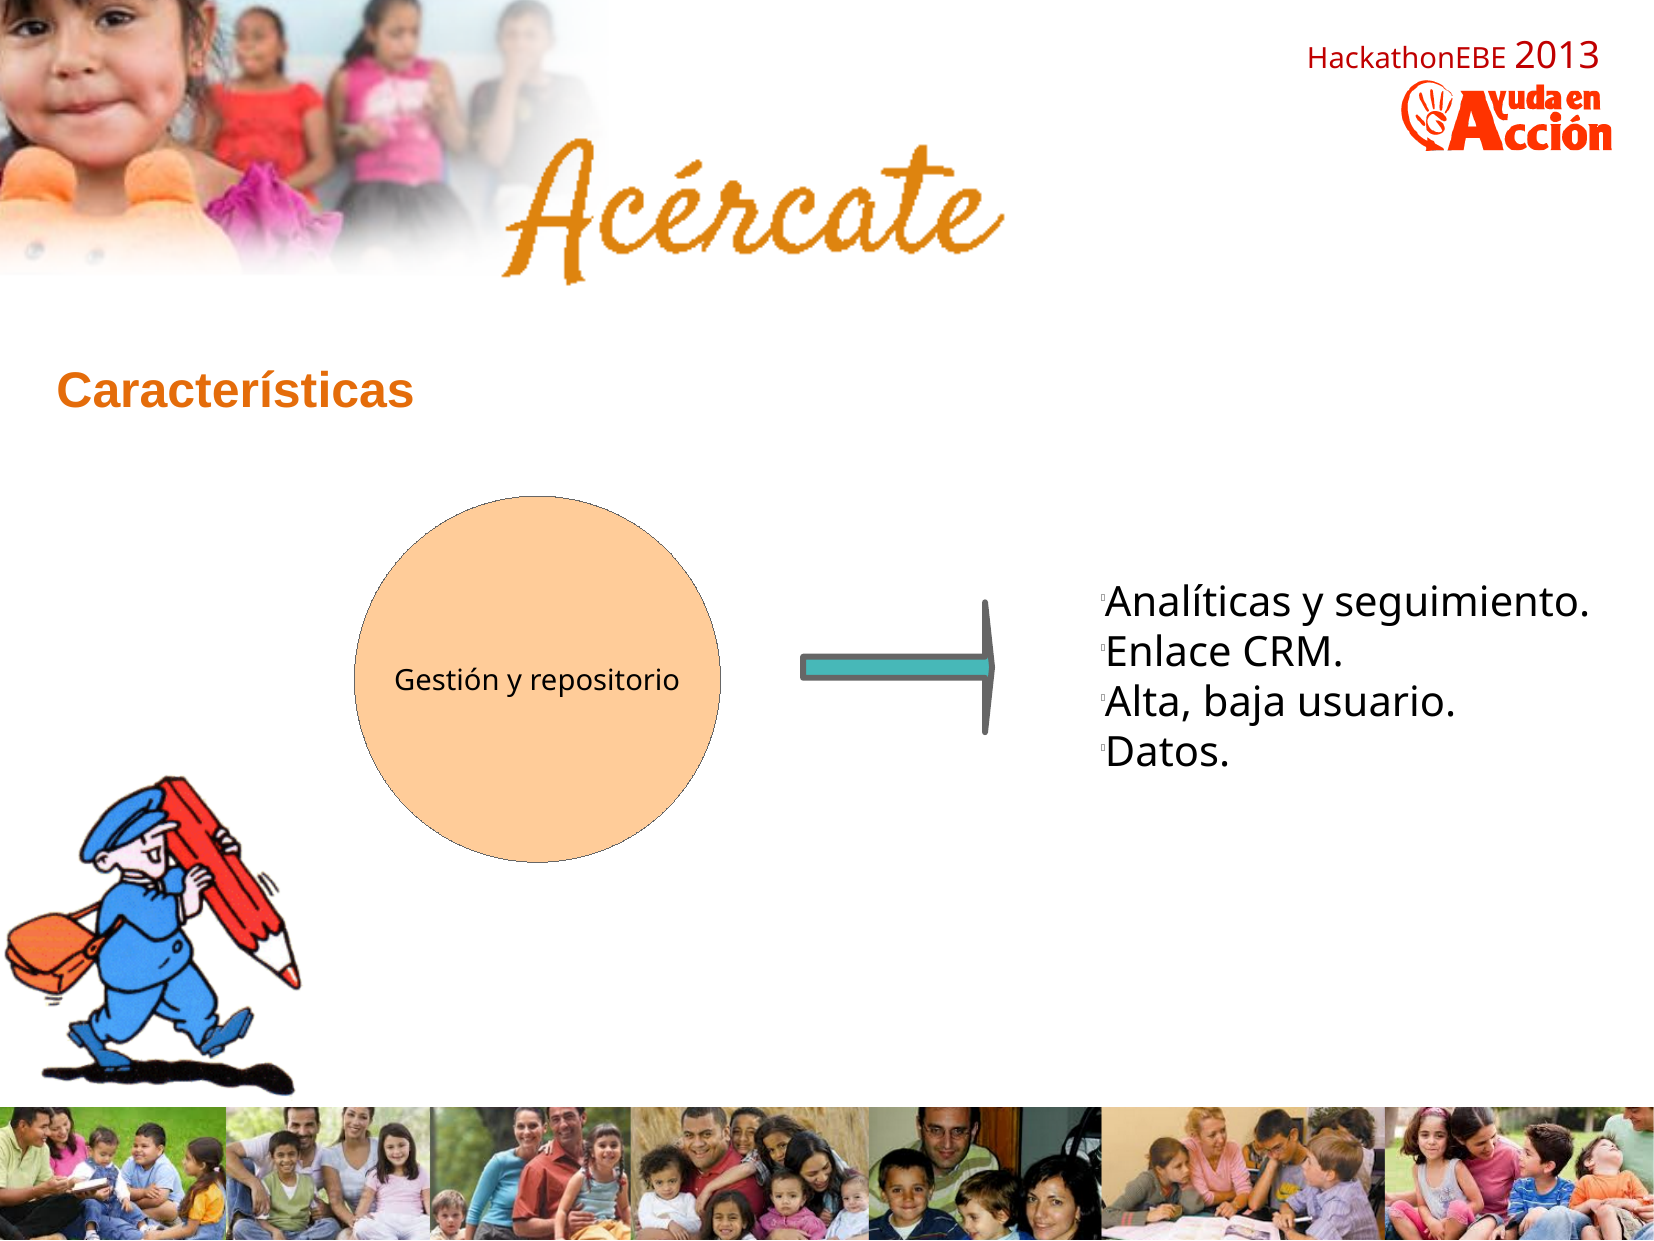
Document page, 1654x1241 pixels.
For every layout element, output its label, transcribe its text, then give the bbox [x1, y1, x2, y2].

text_box [803, 602, 993, 733]
picture [0, 1107, 1654, 1241]
text_box Analíticas y seguimiento. Enlace CRM. Alta, baja usuario. Datos. [1086, 566, 1654, 860]
text_box Características [41, 350, 569, 426]
picture [0, 0, 1612, 313]
picture [0, 772, 307, 1101]
text_box Gestión y repositorio [354, 496, 721, 863]
text_box HackathonEBE 2013 [496, 0, 1601, 107]
